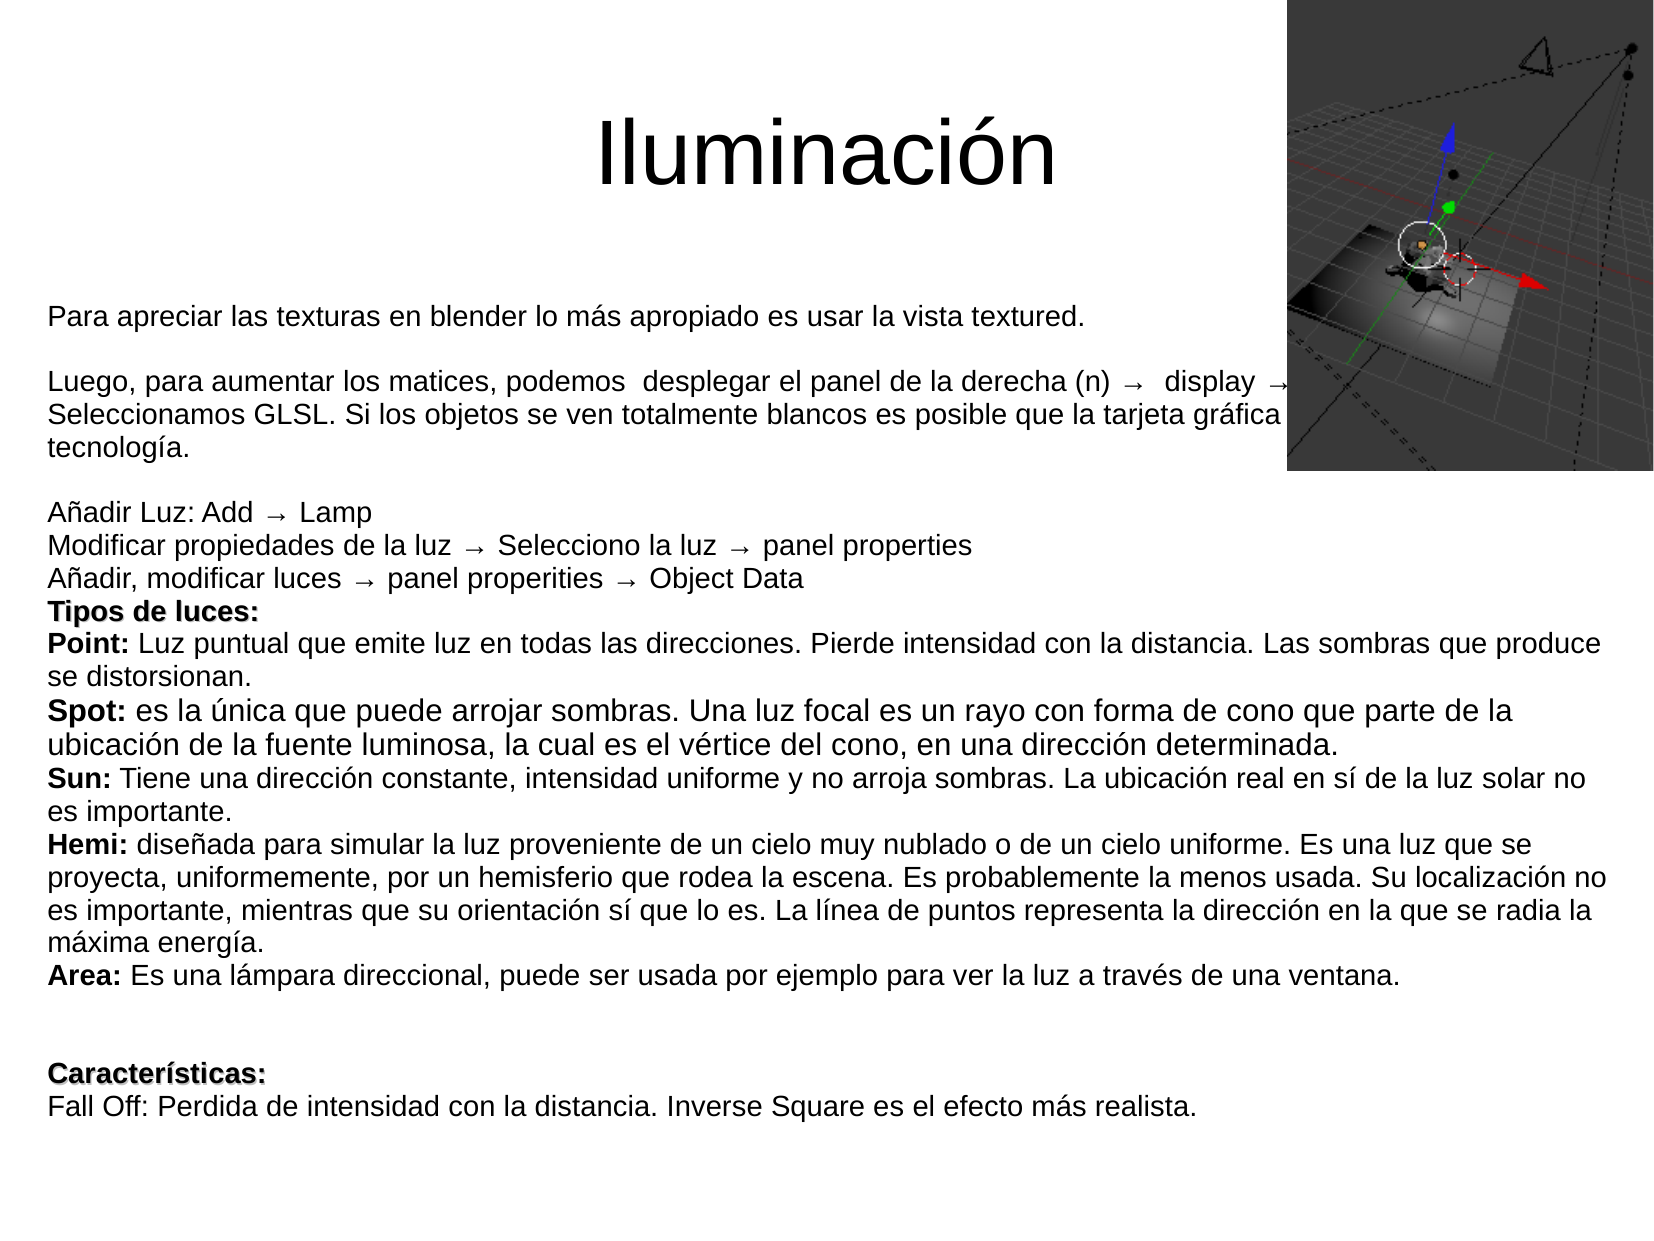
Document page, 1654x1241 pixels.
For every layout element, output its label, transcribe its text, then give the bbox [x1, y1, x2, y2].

subtitle Para apreciar las texturas en blender lo más apropiado es usar la vista textured. Luego, para aumentar los matices, podemos desplegar el panel de la derecha (n) → display → Shading → Seleccionamos GLSL. Si los objetos se ven totalmente blancos es posible que la tarjeta gráfica no soporte esta tecnología. Añadir Luz: Add → Lamp Modificar propiedades de la luz → Selecciono la luz → panel properties Añadir, modificar luces → panel properities → Object Data Tipos de luces: Point: Luz puntual que emite luz en todas las direcciones. Pierde intensidad con la distancia. Las sombras que produce se distorsionan. Spot: es la única que puede arrojar sombras. Una luz focal es un rayo con forma de cono que parte de la ubicación de la fuente luminosa, la cual es el vértice del cono, en una dirección determinada. Sun: Tiene una dirección constante, intensidad uniforme y no arroja sombras. La ubicación real en sí de la luz solar no es importante. Hemi: diseñada para simular la luz proveniente de un cielo muy nublado o de un cielo uniforme. Es una luz que se proyecta, uniformemente, por un hemisferio que rodea la escena. Es probablemente la menos usada. Su localización no es importante, mientras que su orientación sí que lo es. La línea de puntos representa la dirección en la que se radia la máxima energía. Area: Es una lámpara direccional, puede ser usada por ejemplo para ver la luz a través de una ventana. Características: Fall Off: Perdida de intensidad con la distancia. Inverse Square es el efecto más realista. [47, 299, 1619, 1123]
picture [1287, 0, 1654, 471]
title Iluminación [82, 49, 1287, 257]
